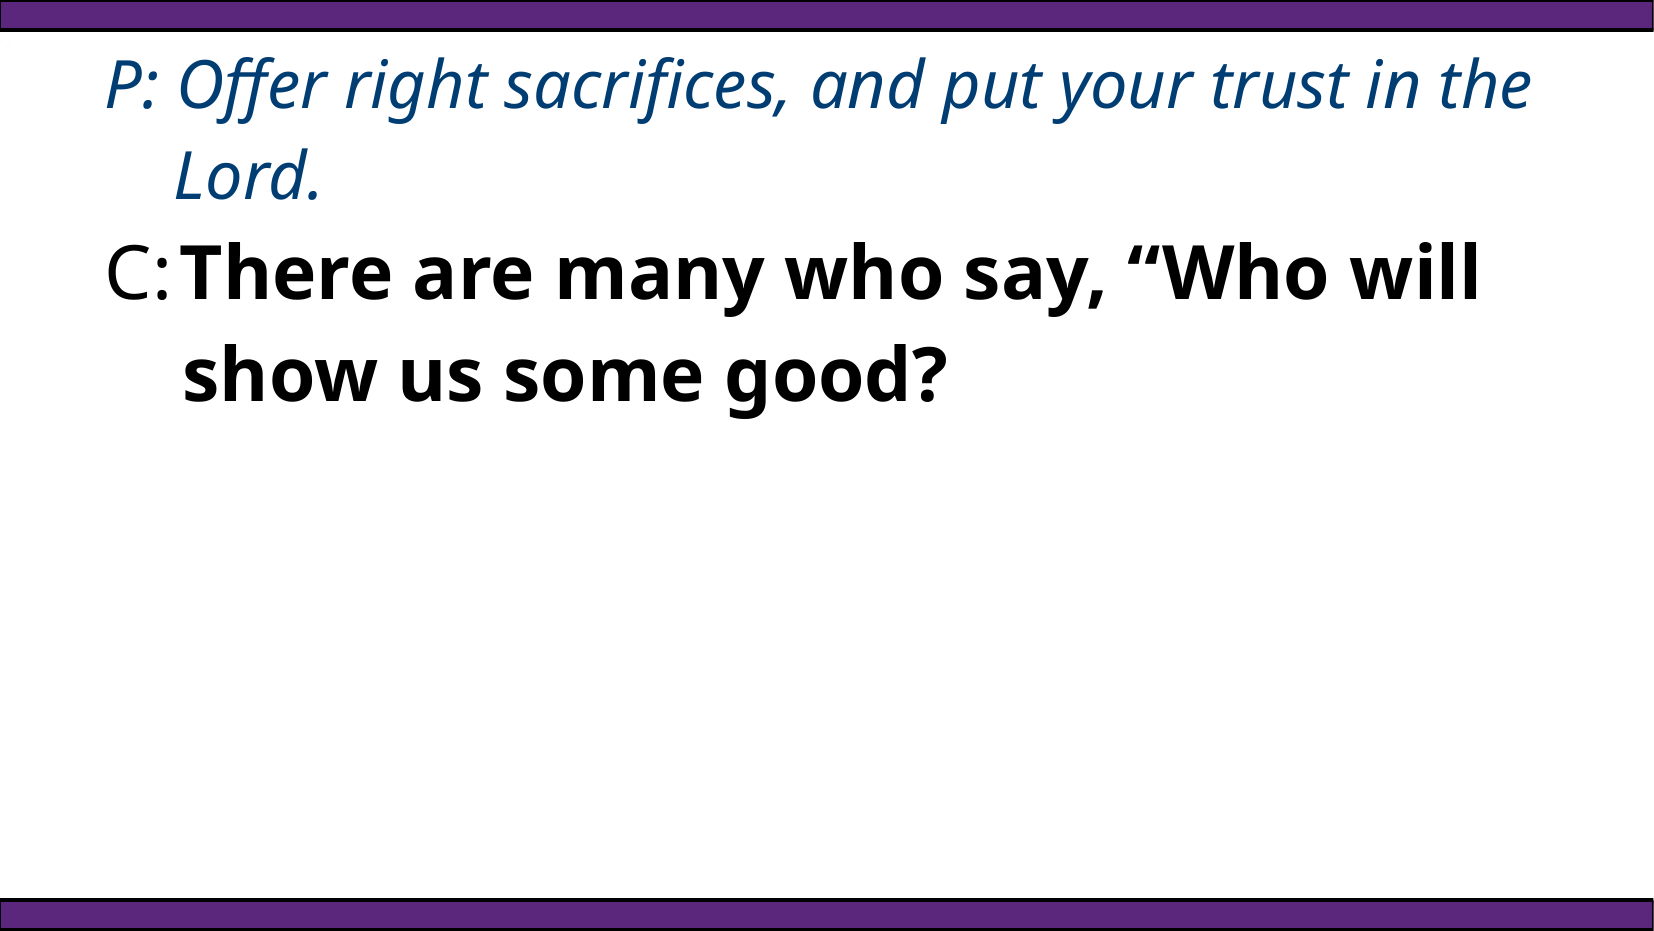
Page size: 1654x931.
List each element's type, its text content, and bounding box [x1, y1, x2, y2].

text_box [0, 900, 1654, 931]
text_box P: Offer right sacrifices, and put your trust in the Lord. C: There are many who say, “Who will show us some good? [90, 30, 1576, 422]
text_box [0, 0, 1654, 31]
picture [0, 31, 1654, 900]
